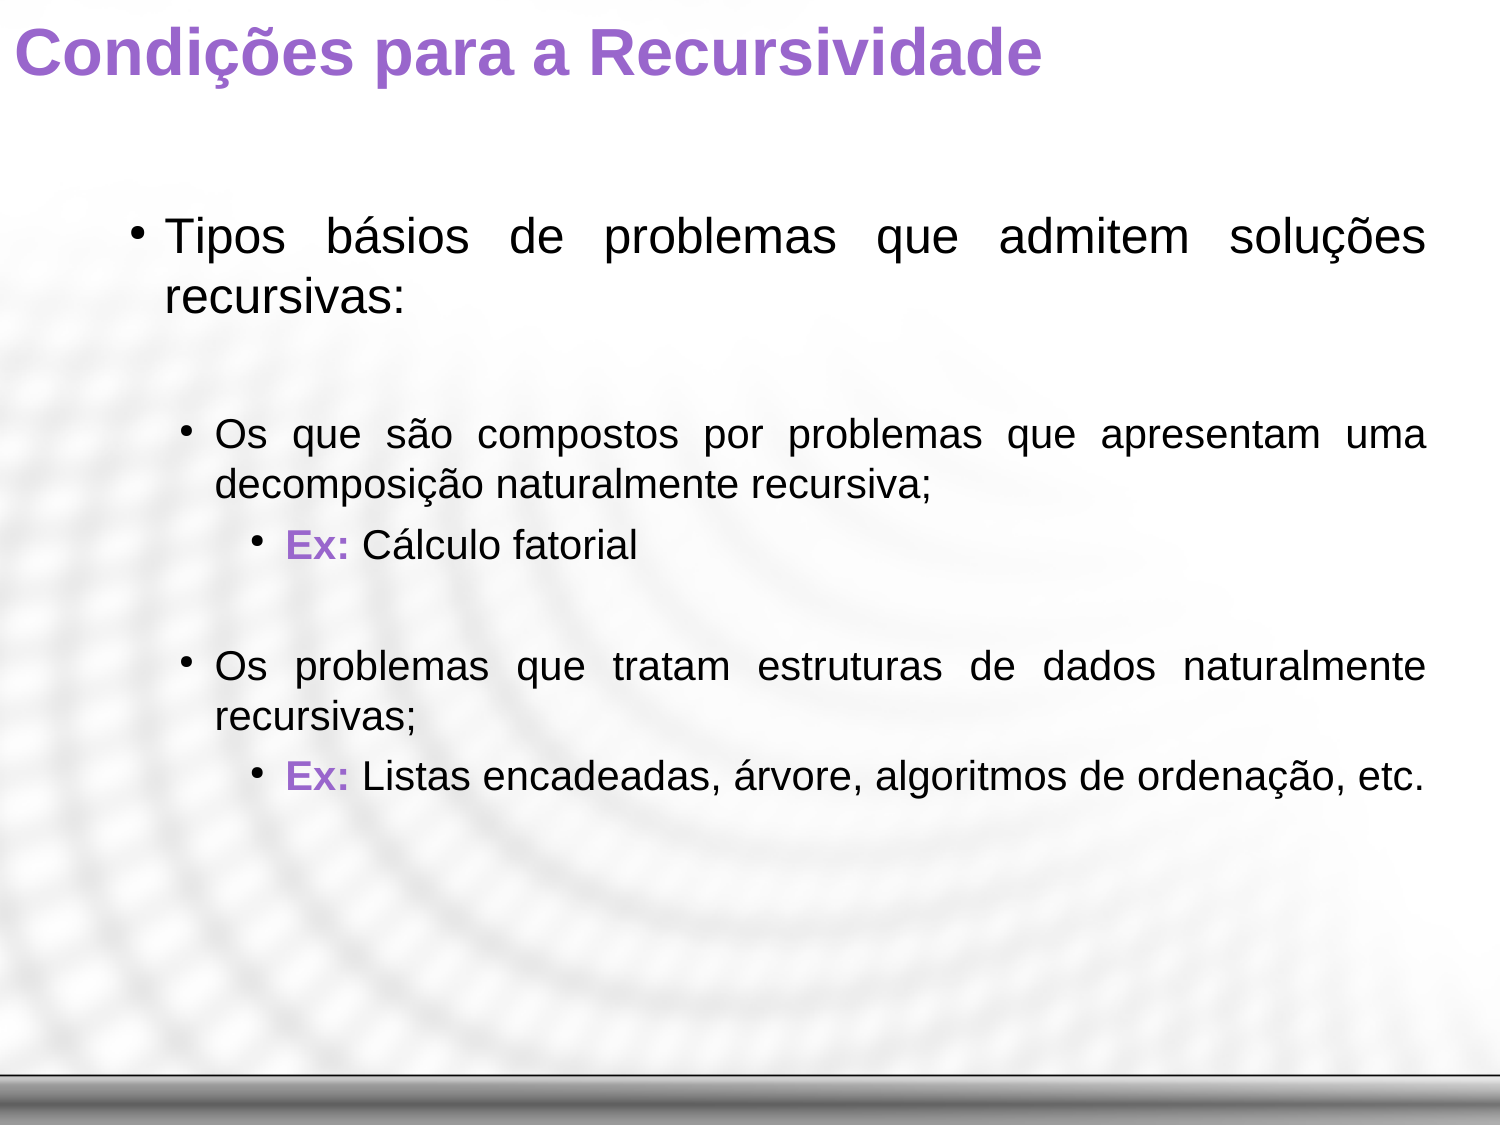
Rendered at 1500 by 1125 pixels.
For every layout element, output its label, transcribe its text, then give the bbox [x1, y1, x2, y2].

list Tipos básios de problemas que admitem soluções recursivas: Os que são compostos por problemas que apresentam uma decomposição naturalmente recursiva; Ex: Cálculo fatorial Os problemas que tratam estruturas de dados naturalmente recursivas; Ex: Listas encadeadas, árvore, algoritmos de ordenação, etc. [58, 196, 1442, 1036]
title Condições para a Recursividade [0, 0, 1353, 102]
picture [0, 0, 1500, 1125]
